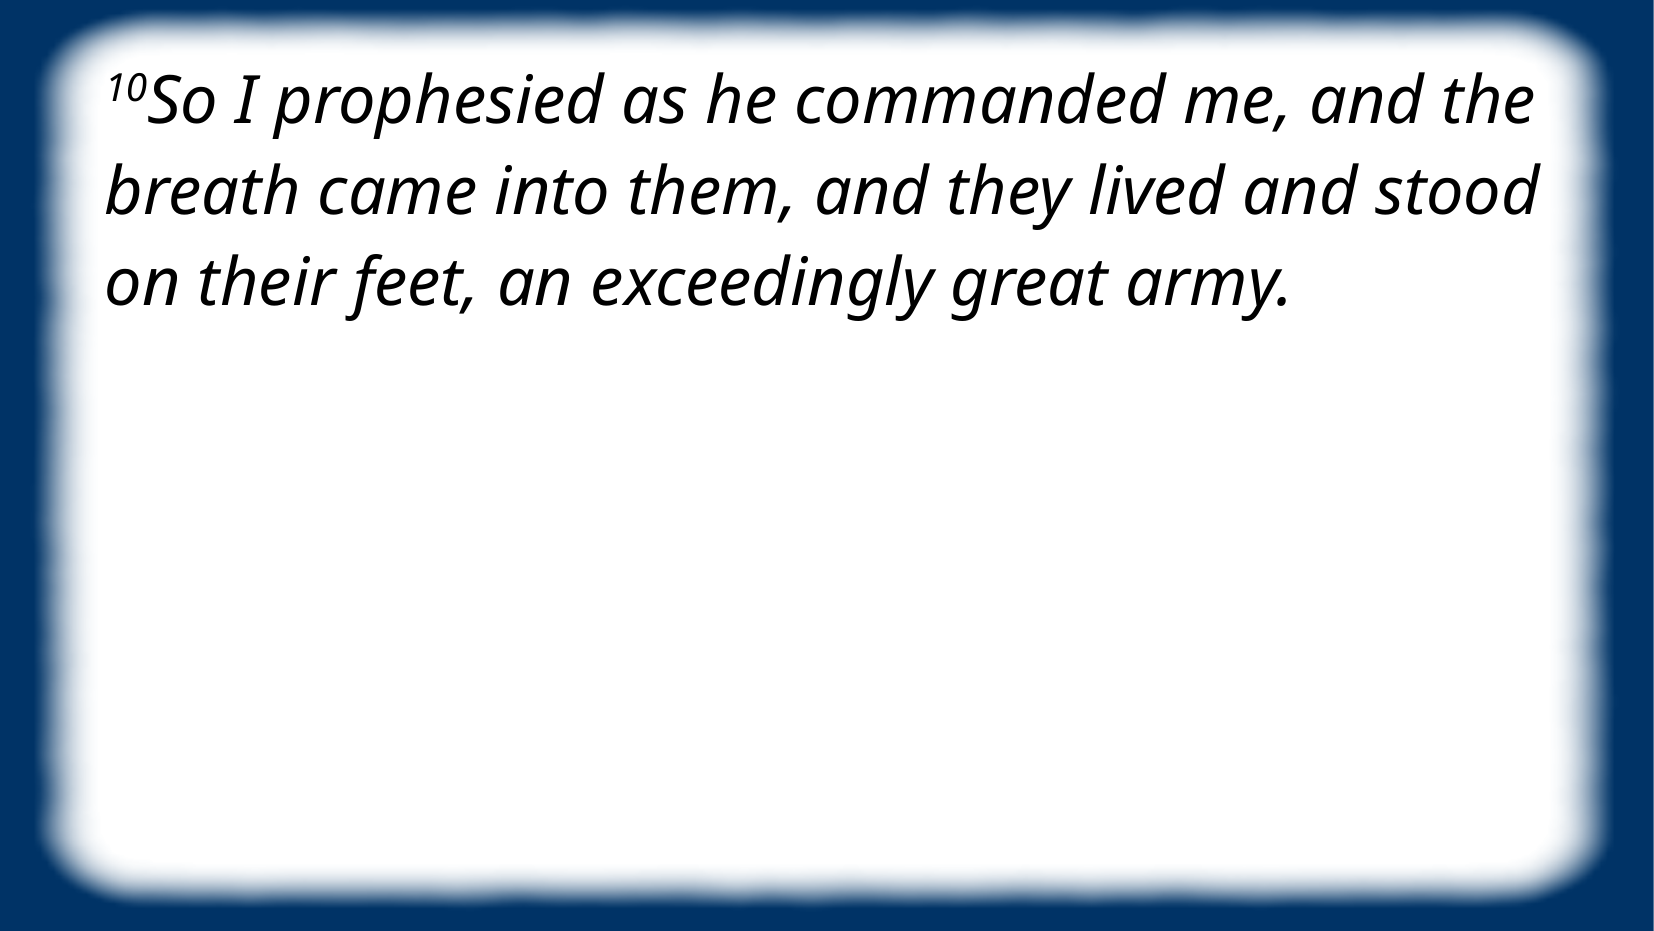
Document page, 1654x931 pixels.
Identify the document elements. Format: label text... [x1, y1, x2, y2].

text_box 10So I prophesied as he commanded me, and the breath came into them, and they lived and stood on their feet, an exceedingly great army. [90, 45, 1561, 338]
picture [0, 0, 1654, 931]
